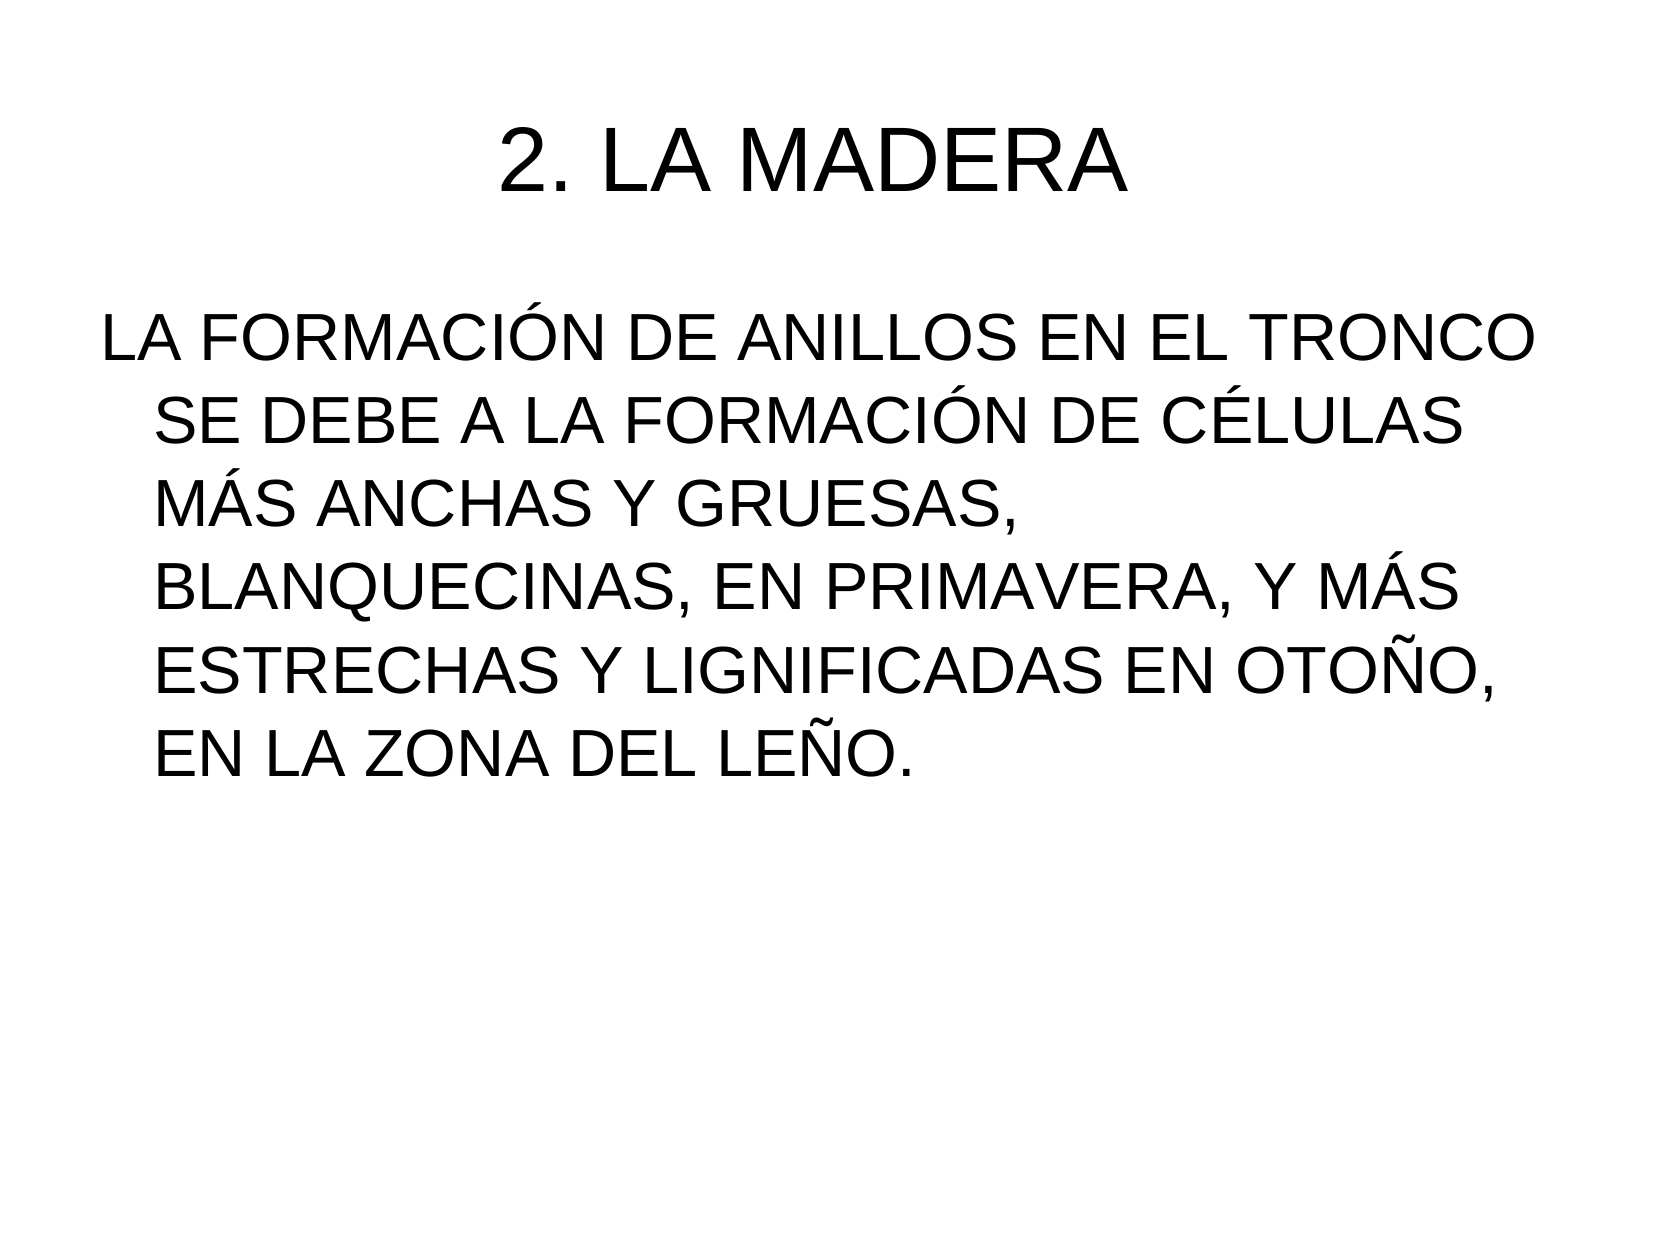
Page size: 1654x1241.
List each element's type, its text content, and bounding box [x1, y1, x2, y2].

title 2. LA MADERA [82, 56, 1571, 249]
list LA FORMACIÓN DE ANILLOS EN EL TRONCO SE DEBE A LA FORMACIÓN DE CÉLULAS MÁS ANCHAS Y GRUESAS, BLANQUECINAS, EN PRIMAVERA, Y MÁS ESTRECHAS Y LIGNIFICADAS EN OTOÑO, EN LA ZONA DEL LEÑO. [82, 290, 1571, 1109]
